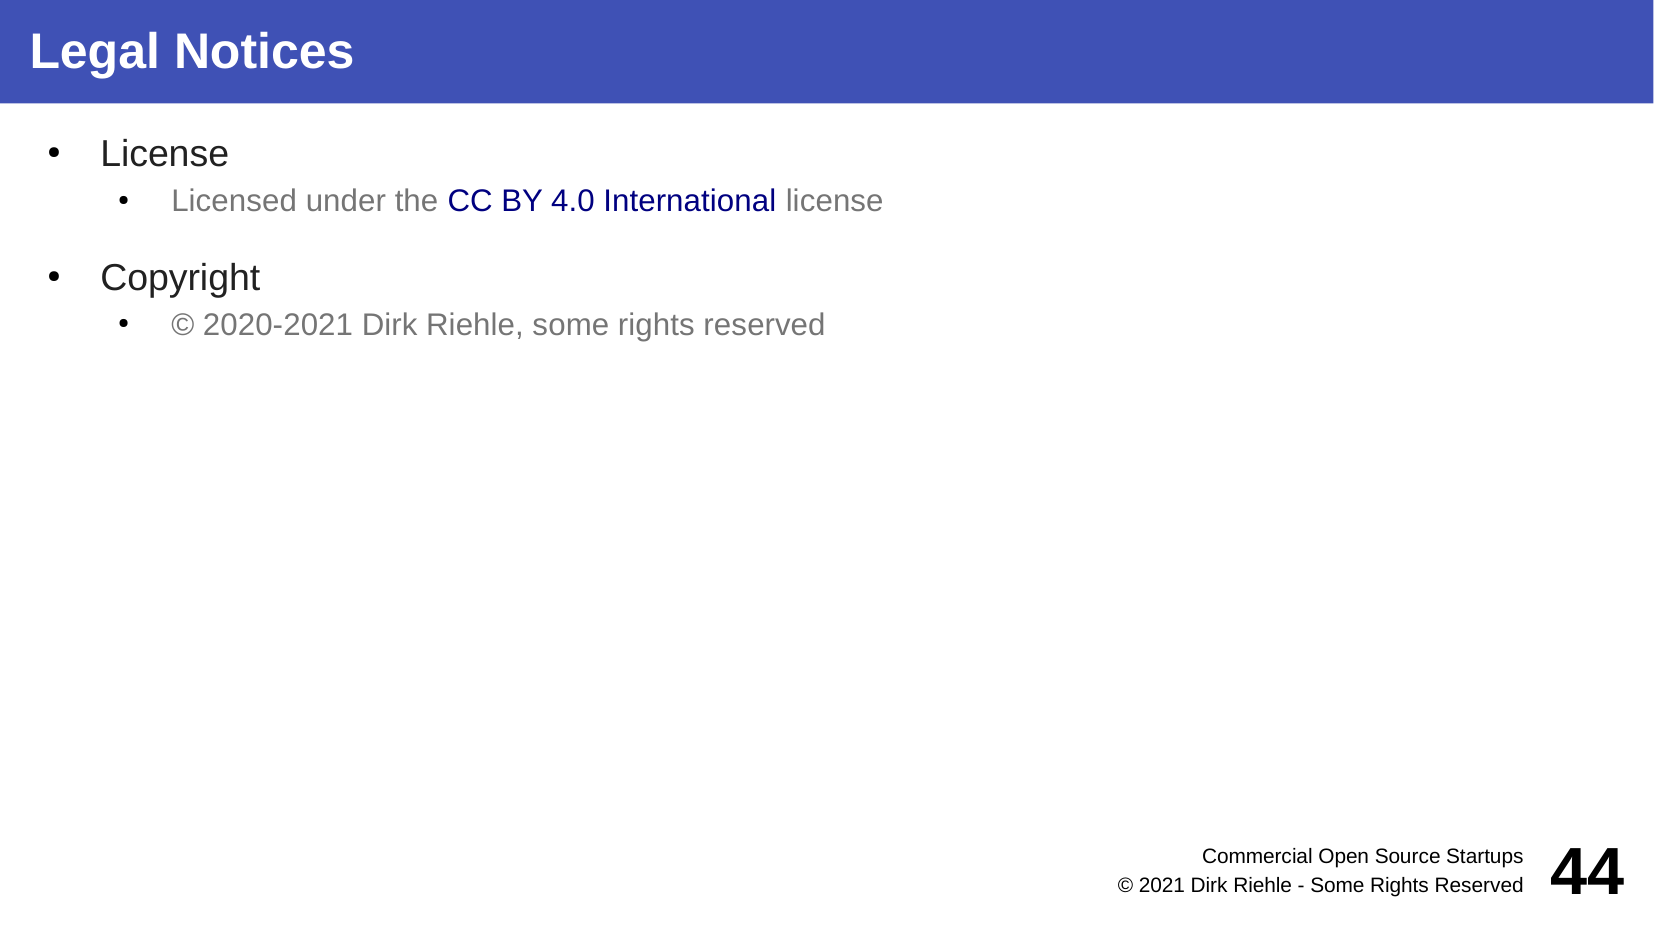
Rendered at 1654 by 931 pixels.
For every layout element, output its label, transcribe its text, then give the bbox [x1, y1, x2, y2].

list License Licensed under the CC BY 4.0 International license Copyright © 2020-2021 Dirk Riehle, some rights reserved [29, 132, 1625, 813]
title Legal Notices [0, 0, 1654, 104]
